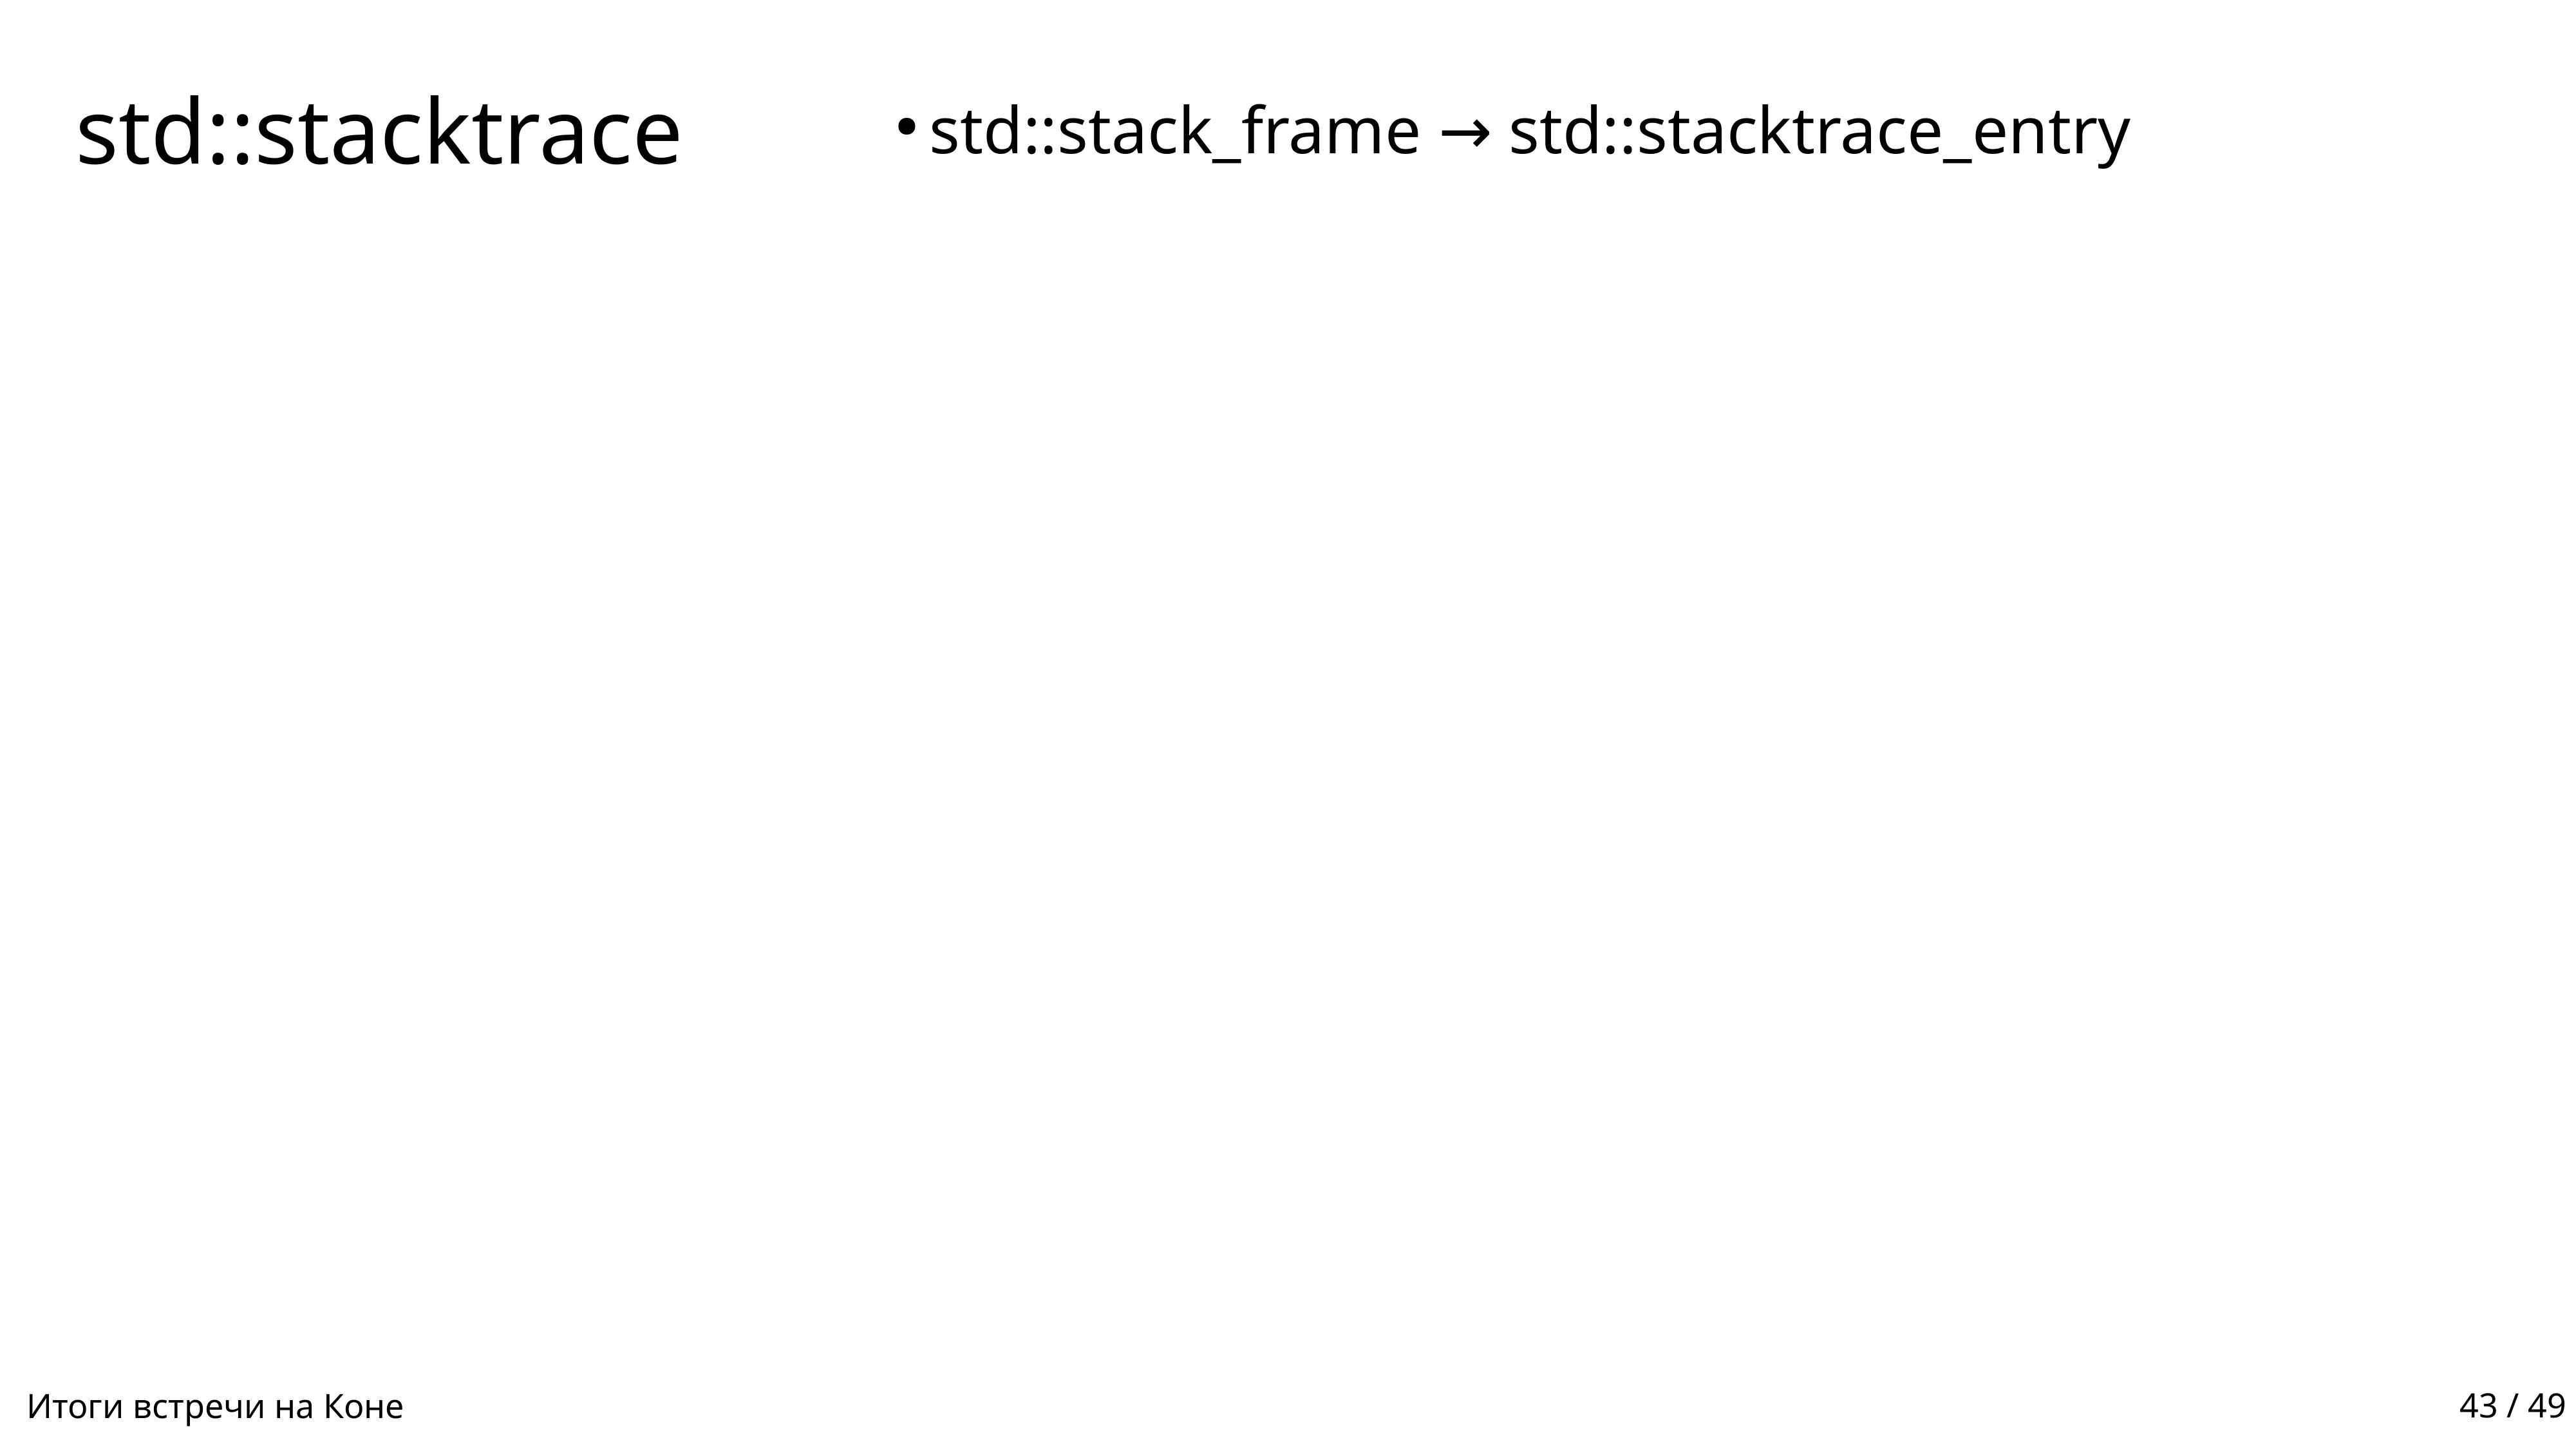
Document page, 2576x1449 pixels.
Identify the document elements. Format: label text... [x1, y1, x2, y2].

title std::stacktrace [66, 81, 802, 486]
list <number> / 49 [1479, 1376, 2576, 1431]
list Итоги встречи на Коне [17, 1376, 1114, 1431]
list std::stack_frame → std::stacktrace_entry [874, 81, 2460, 1249]
